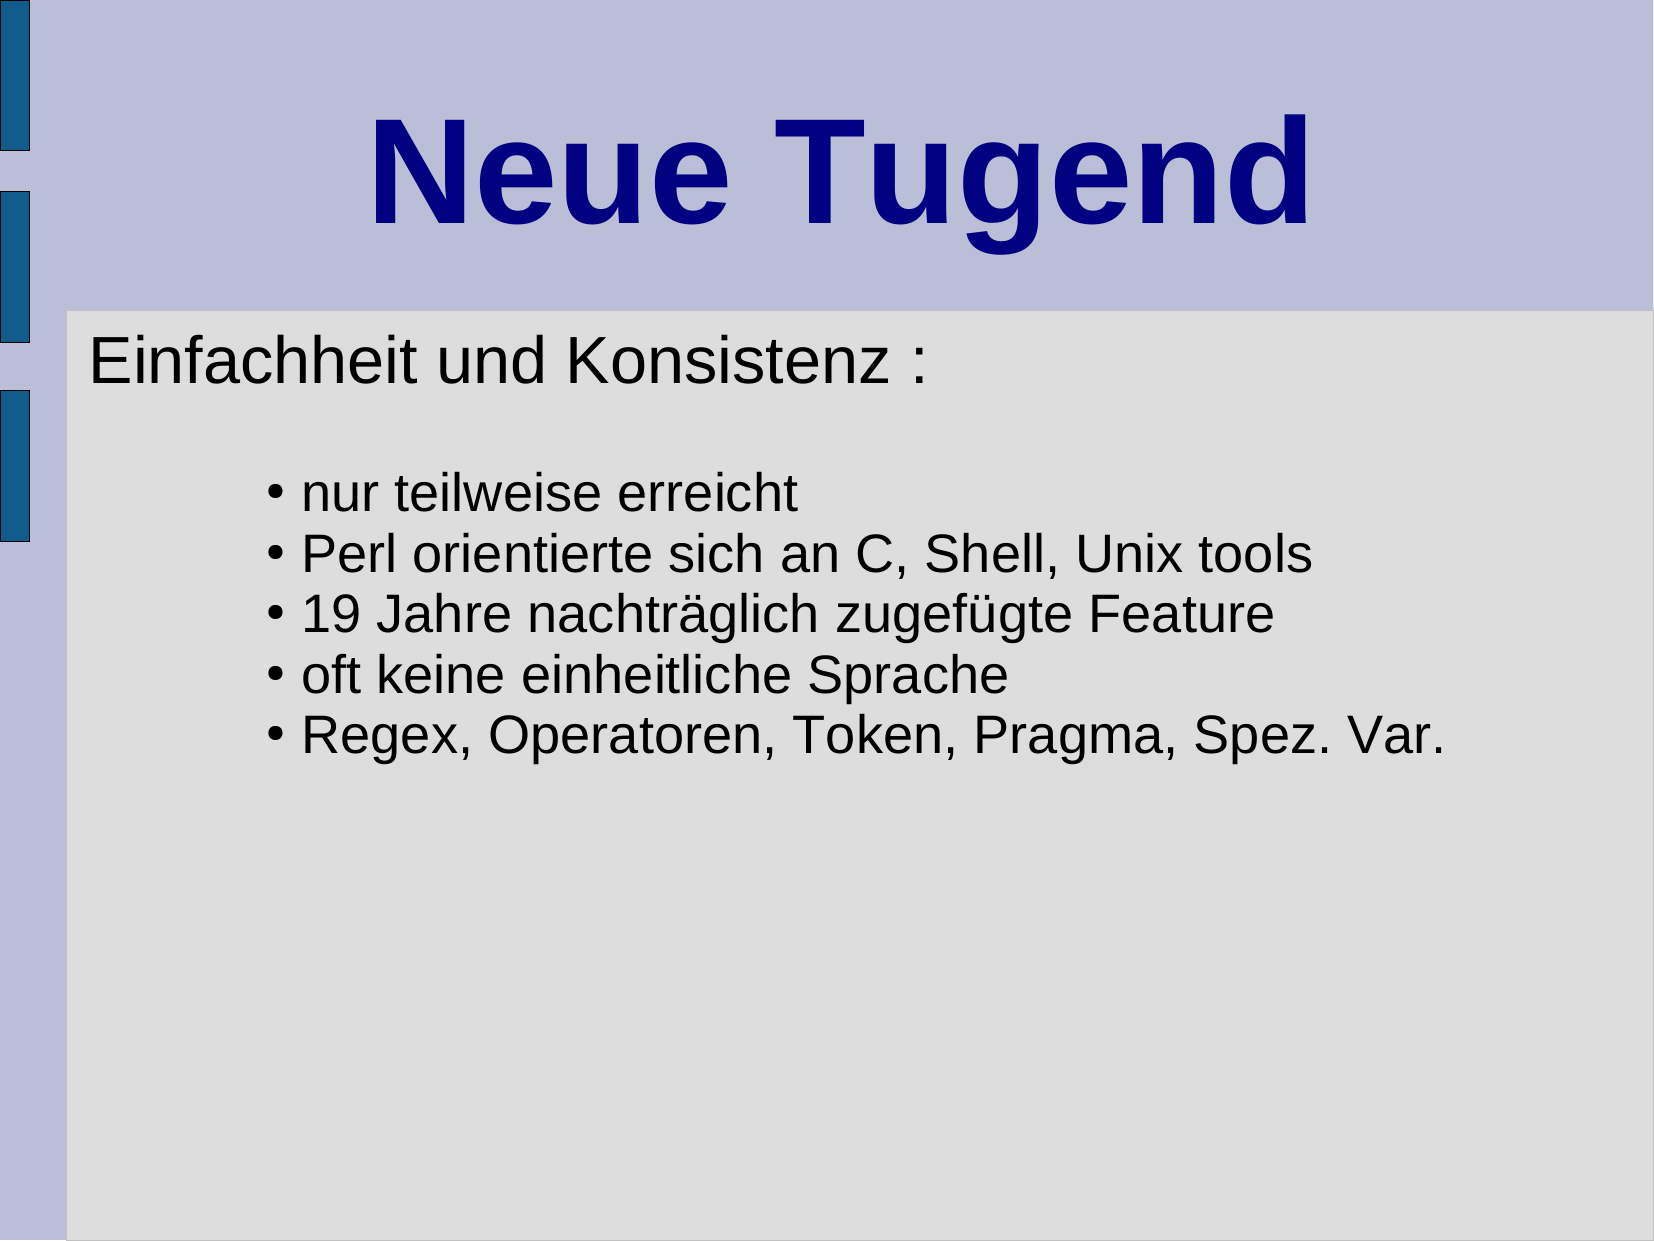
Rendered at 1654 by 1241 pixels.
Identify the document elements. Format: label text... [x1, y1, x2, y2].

list Einfachheit und Konsistenz : nur teilweise erreicht Perl orientierte sich an C, Shell, Unix tools 19 Jahre nachträglich zugefügte Feature oft keine einheitliche Sprache Regex, Operatoren, Token, Pragma, Spez. Var. [88, 322, 1501, 1032]
title Neue Tugend [88, 68, 1595, 276]
